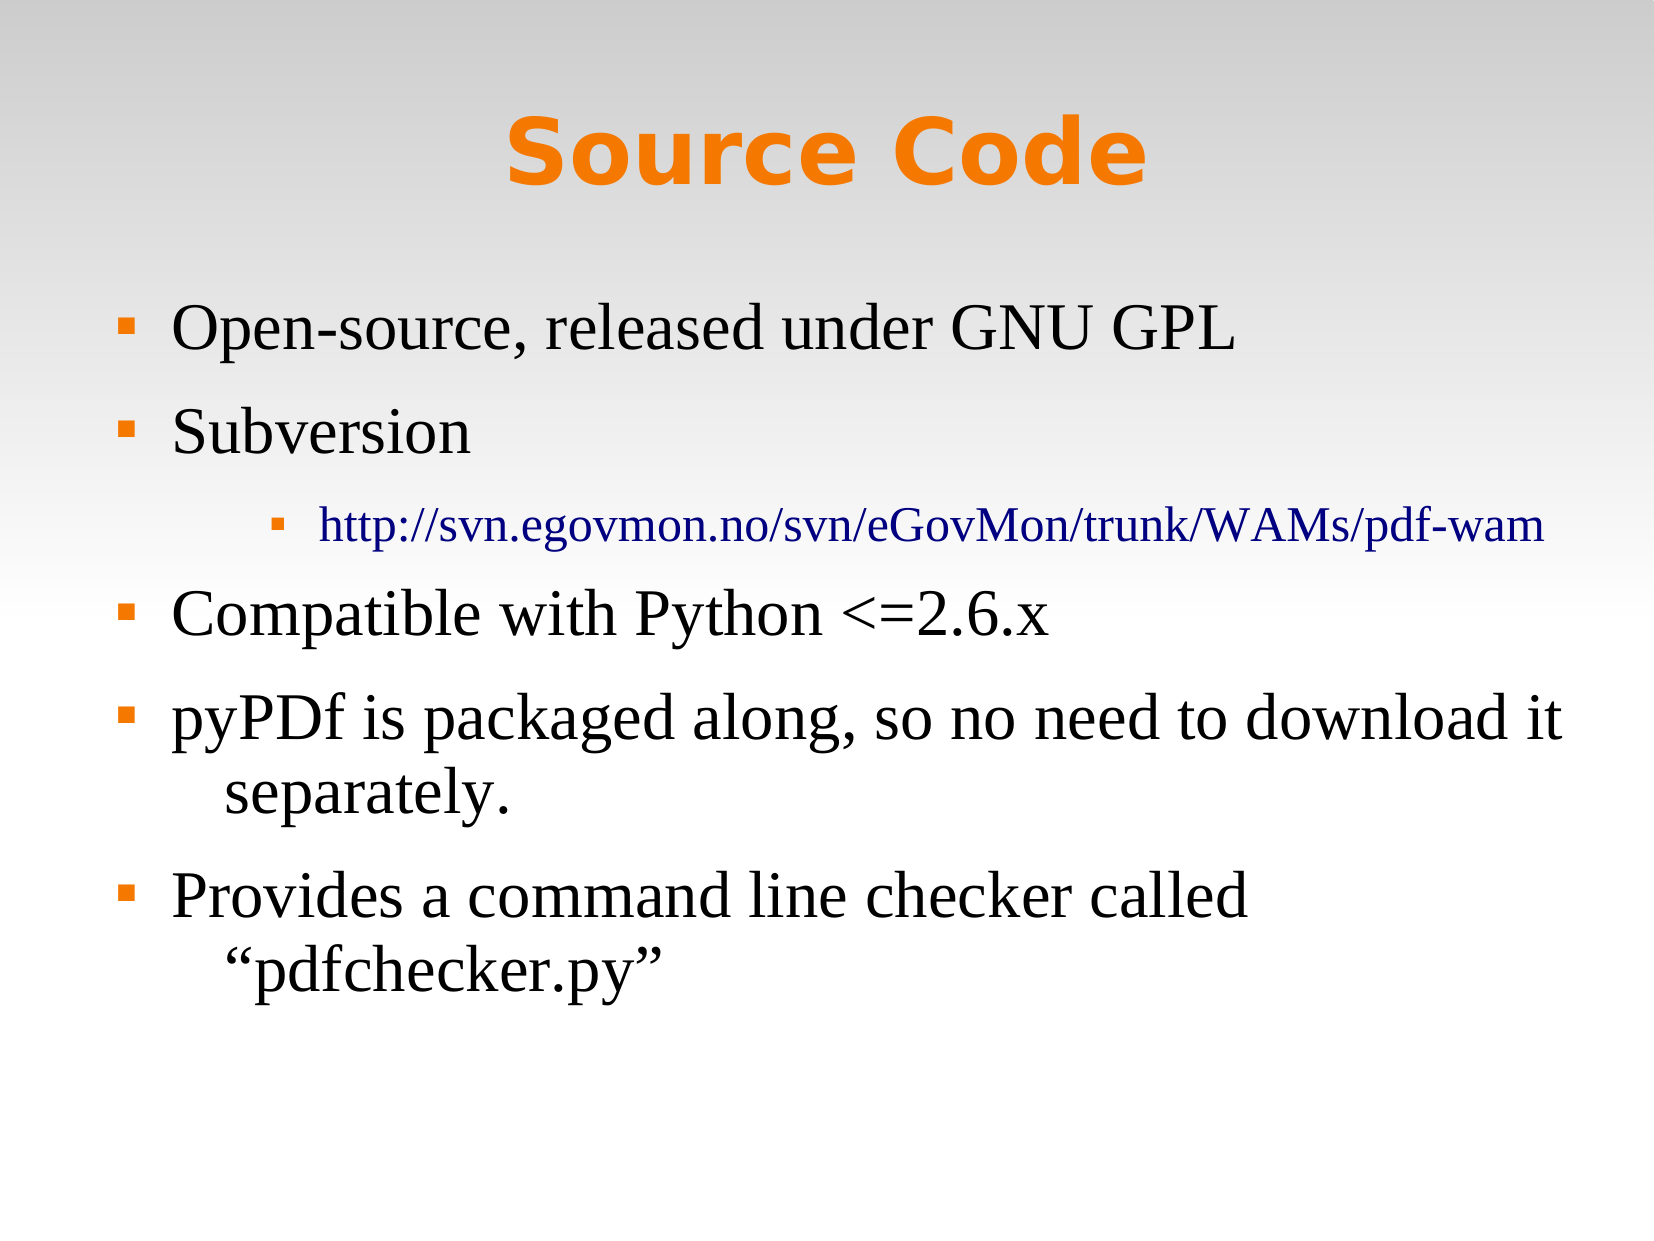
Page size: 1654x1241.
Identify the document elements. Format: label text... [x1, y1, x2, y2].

title Source Code [82, 56, 1571, 250]
list Open-source, released under GNU GPL Subversion http://svn.egovmon.no/svn/eGovMon/trunk/WAMs/pdf-wam Compatible with Python <=2.6.x pyPDf is packaged along, so no need to download it separately. Provides a command line checker called “pdfchecker.py” [82, 290, 1571, 1109]
